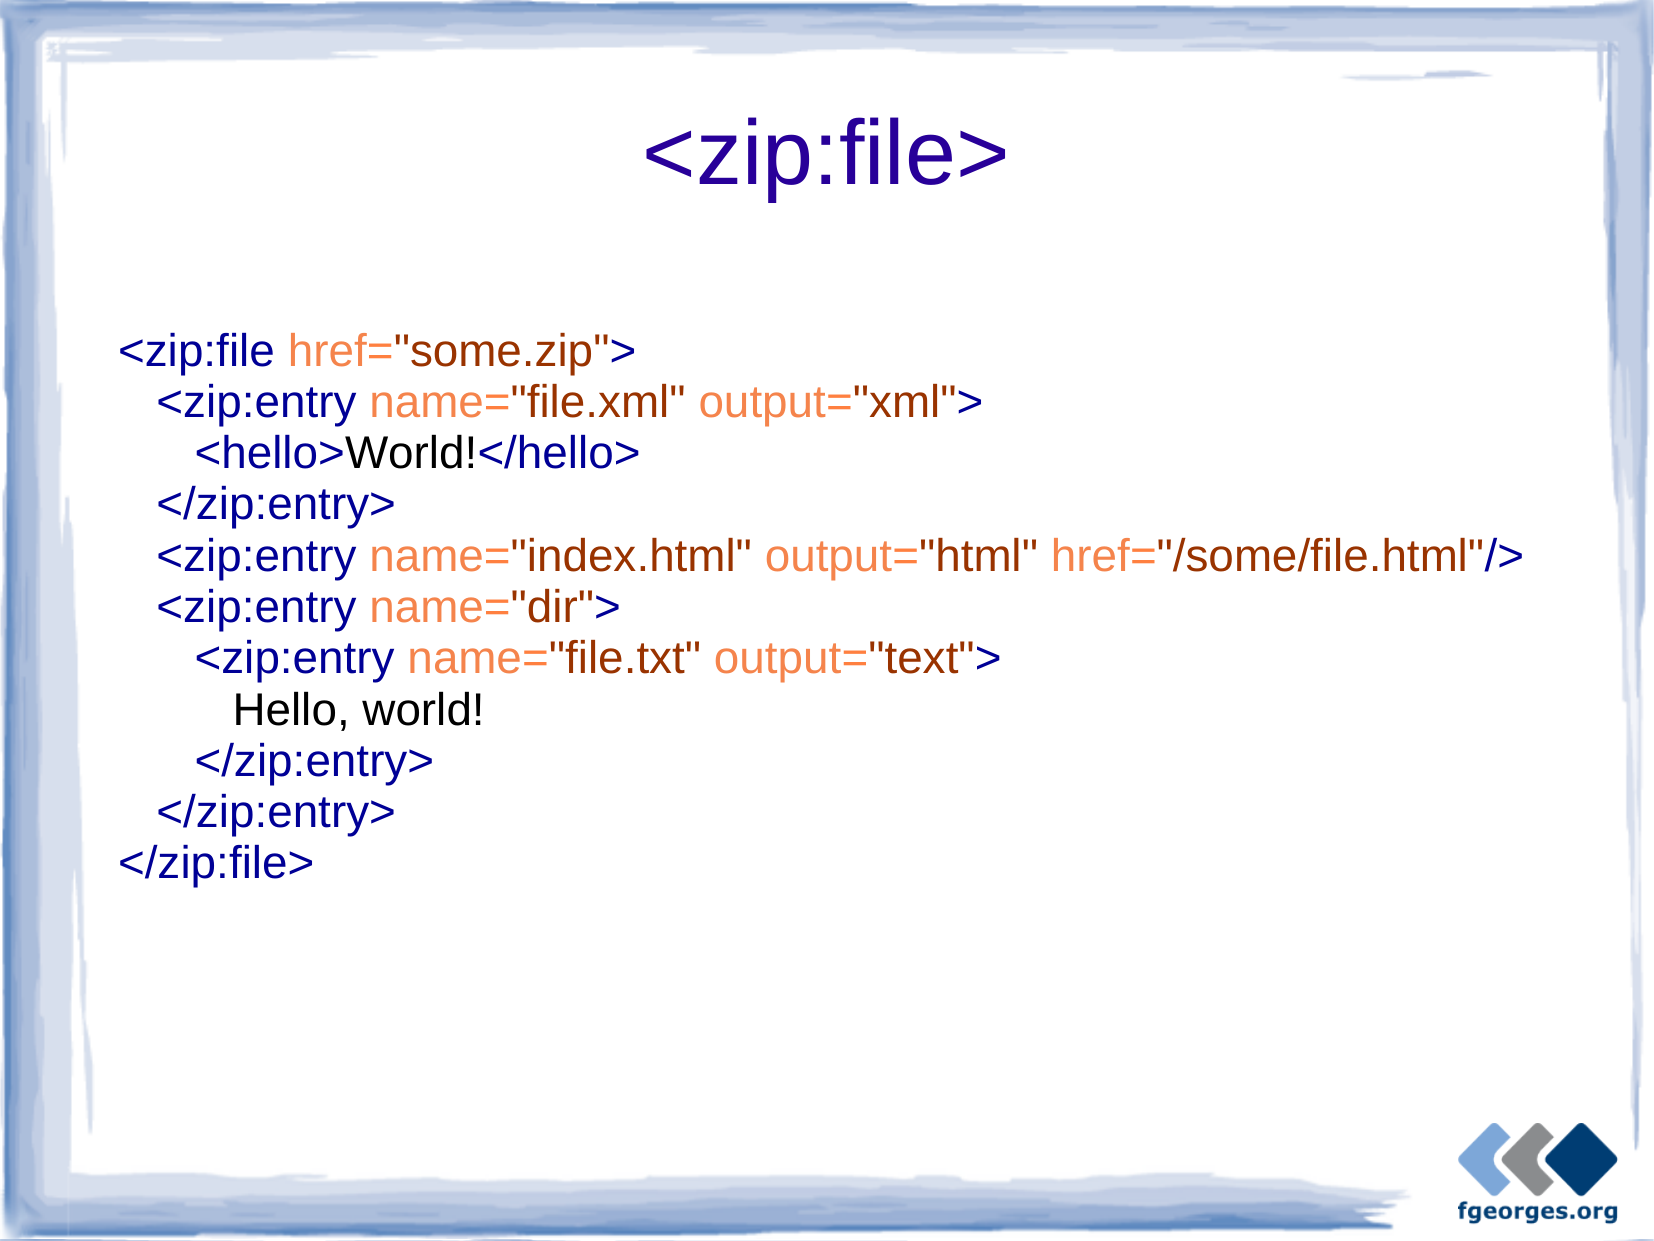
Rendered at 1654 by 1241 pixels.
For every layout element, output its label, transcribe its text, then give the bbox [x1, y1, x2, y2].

title <zip:file> [82, 56, 1571, 250]
picture [0, 0, 1654, 1241]
list <zip:file href="some.zip"> <zip:entry name="file.xml" output="xml"> <hello>World!</hello> </zip:entry> <zip:entry name="index.html" output="html" href="/some/file.html"/> <zip:entry name="dir"> <zip:entry name="file.txt" output="text"> Hello, world! </zip:entry> </zip:entry> </zip:file> [118, 324, 1571, 990]
